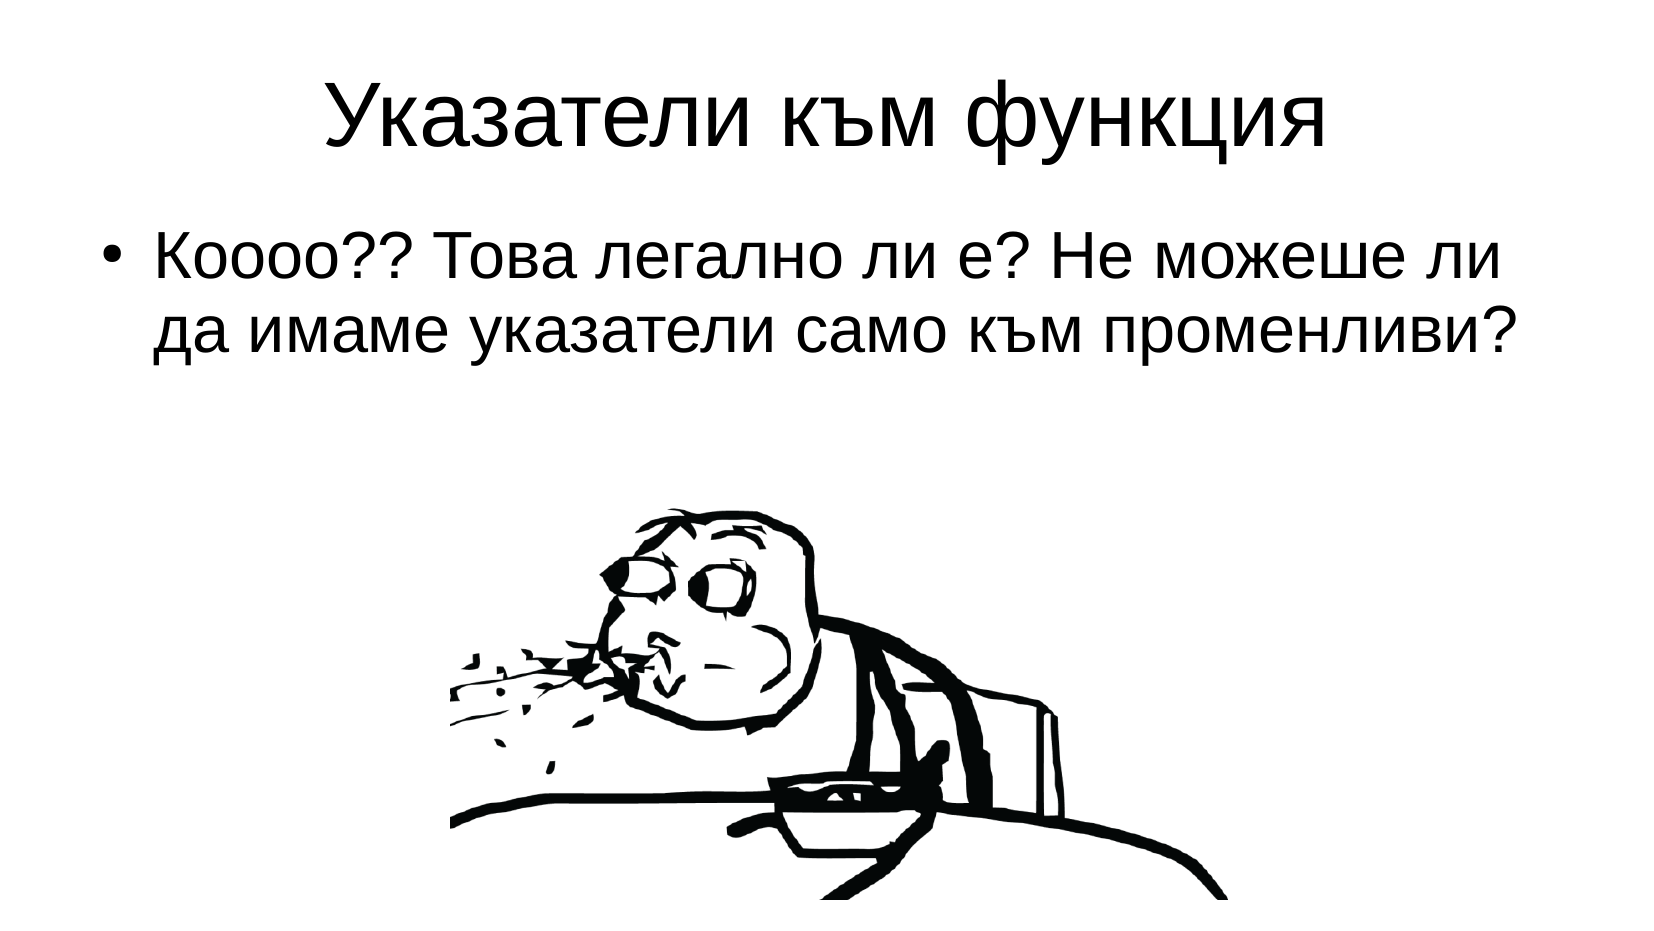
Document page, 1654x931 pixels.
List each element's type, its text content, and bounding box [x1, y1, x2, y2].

list Коооо?? Това легално ли е? Не можеше ли да имаме указатели само към променливи? [82, 217, 1571, 758]
title Указатели към функция [82, 37, 1571, 193]
picture [450, 381, 1228, 901]
